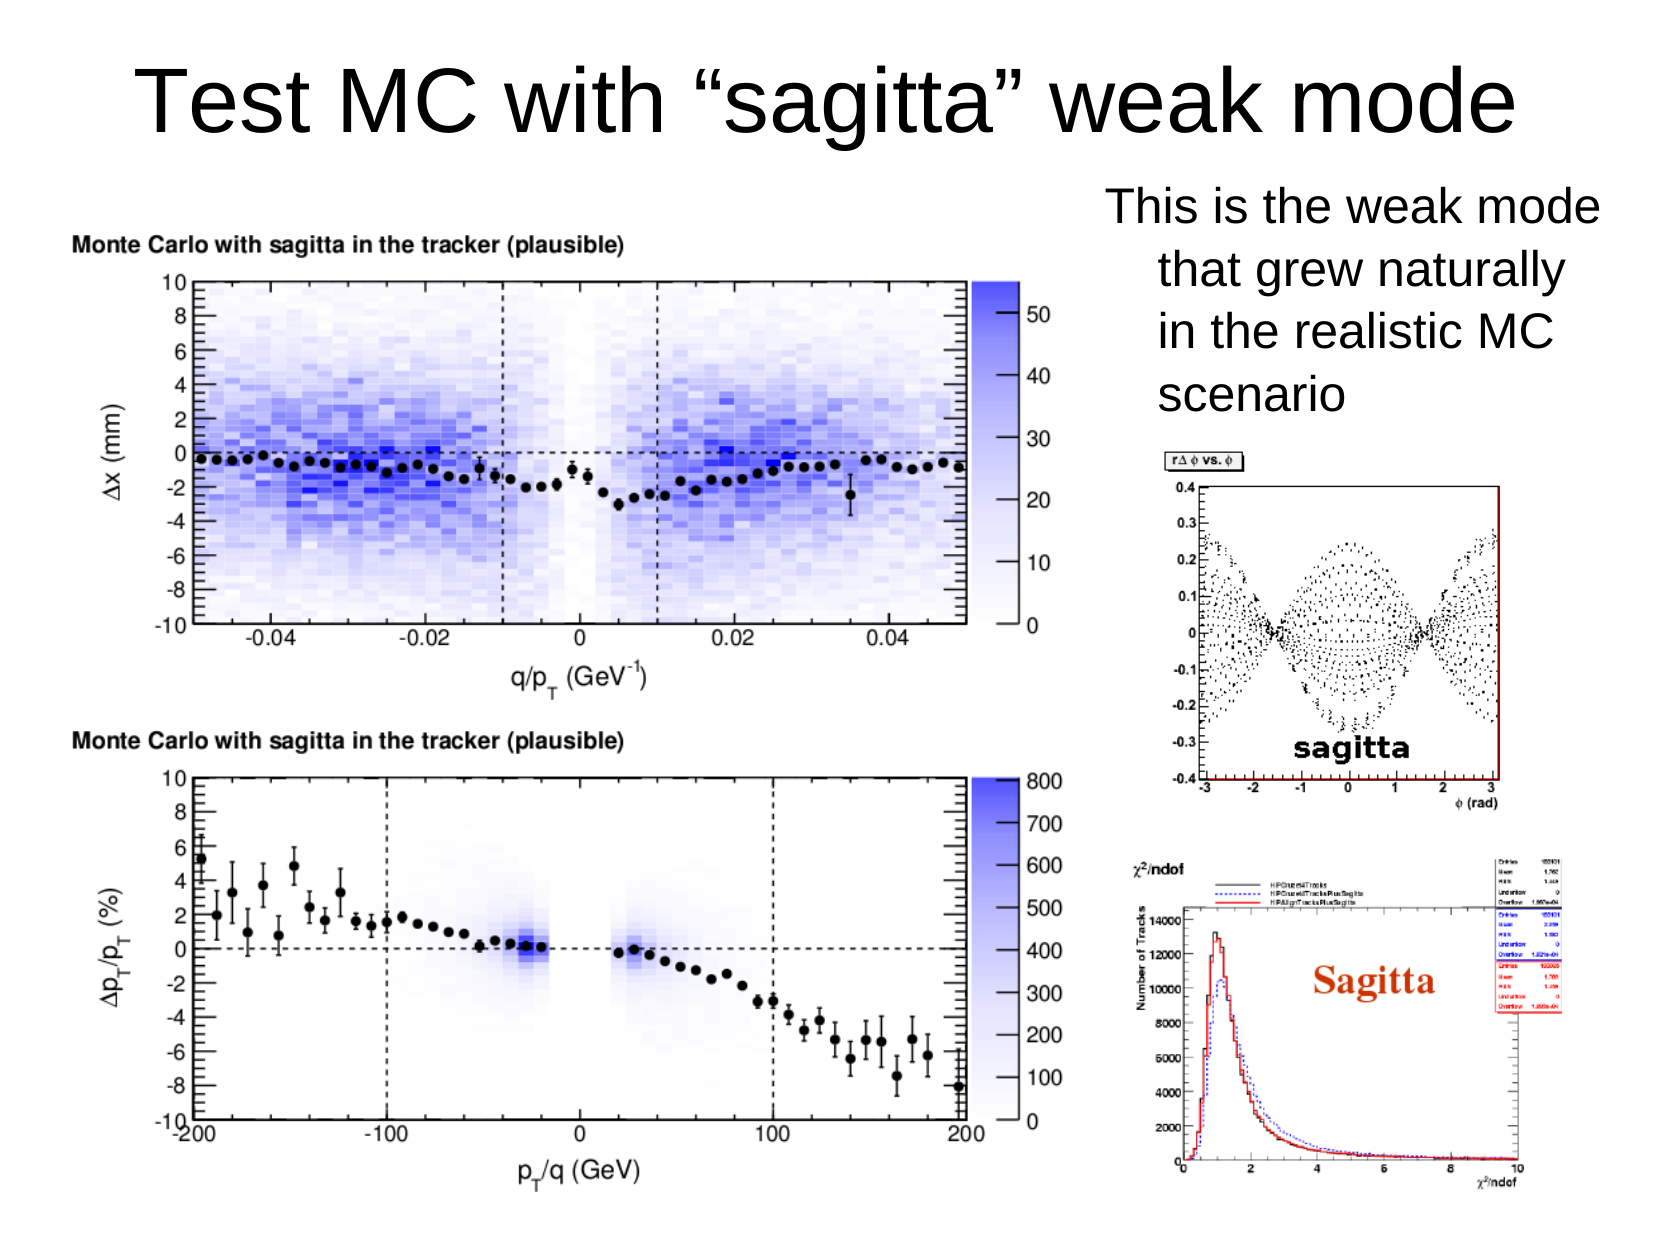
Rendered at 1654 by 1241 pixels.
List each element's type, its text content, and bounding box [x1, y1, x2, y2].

text_box Test MC with “sagitta” weak mode [82, 0, 1571, 198]
picture [37, 726, 1088, 1201]
picture [37, 230, 1087, 704]
text_box This is the weak mode that grew naturally in the realistic MC scenario [1087, 171, 1613, 1056]
picture [1119, 434, 1581, 1224]
